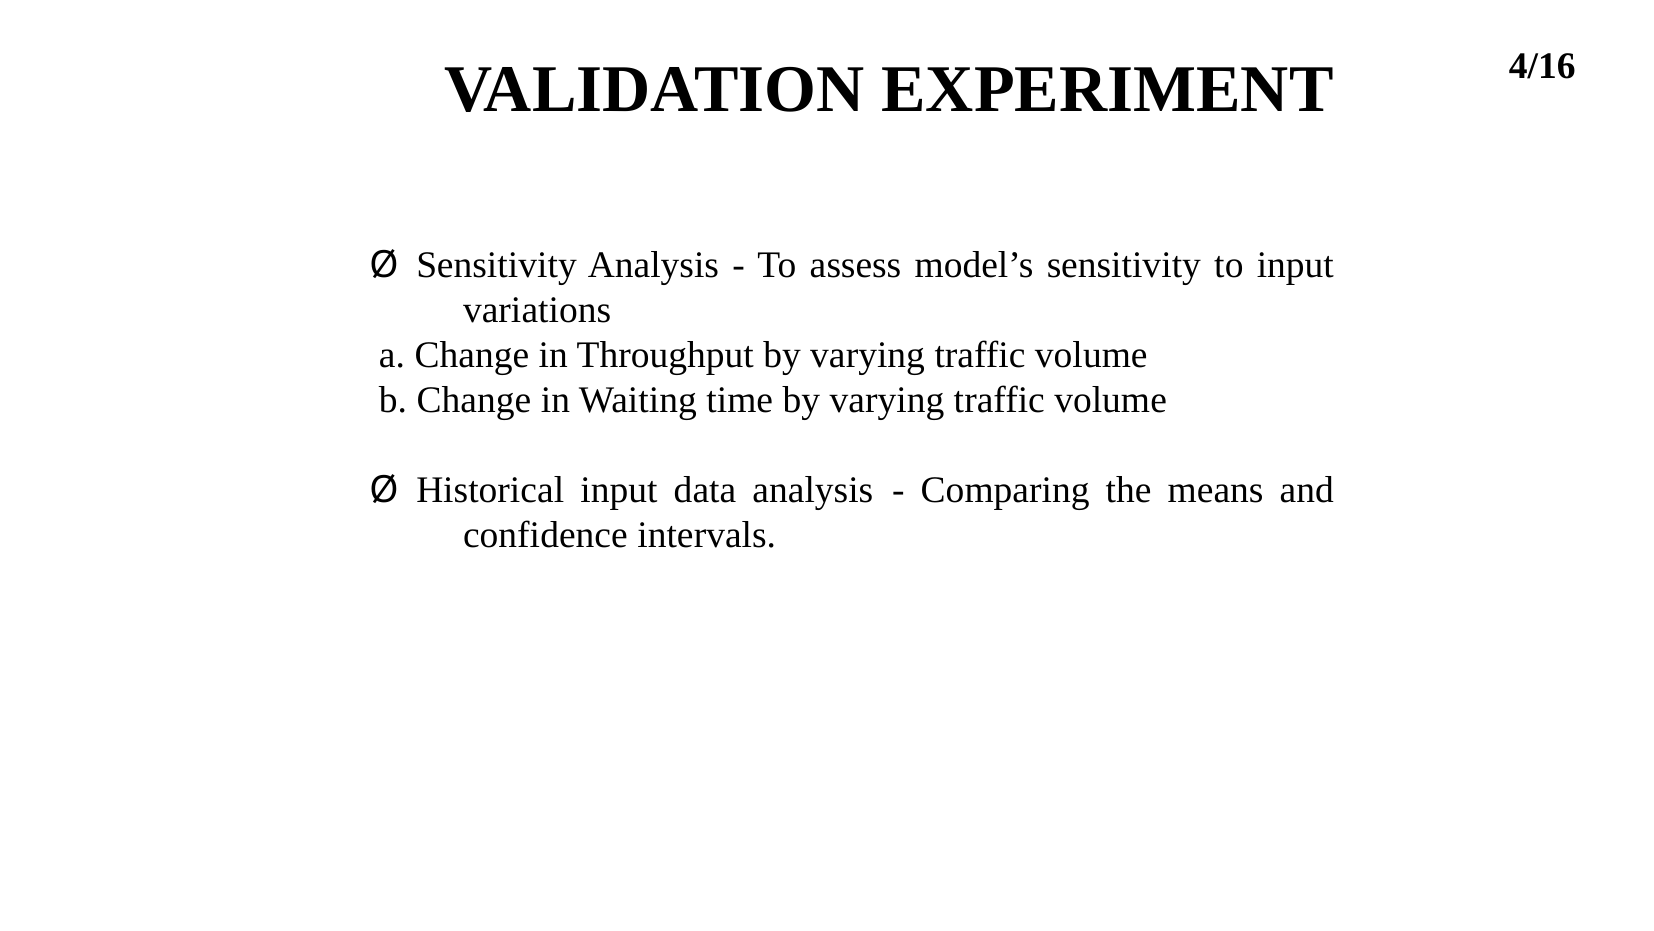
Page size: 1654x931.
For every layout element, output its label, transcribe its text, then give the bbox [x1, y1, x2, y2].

text_box 4/16 [1494, 33, 1592, 95]
text_box Sensitivity Analysis - To assess model’s sensitivity to input variations a. Change in Throughput by varying traffic volume b. Change in Waiting time by varying traffic volume Historical input data analysis - Comparing the means and confidence intervals. [354, 232, 1351, 566]
text_box VALIDATION EXPERIMENT [429, 37, 1357, 134]
